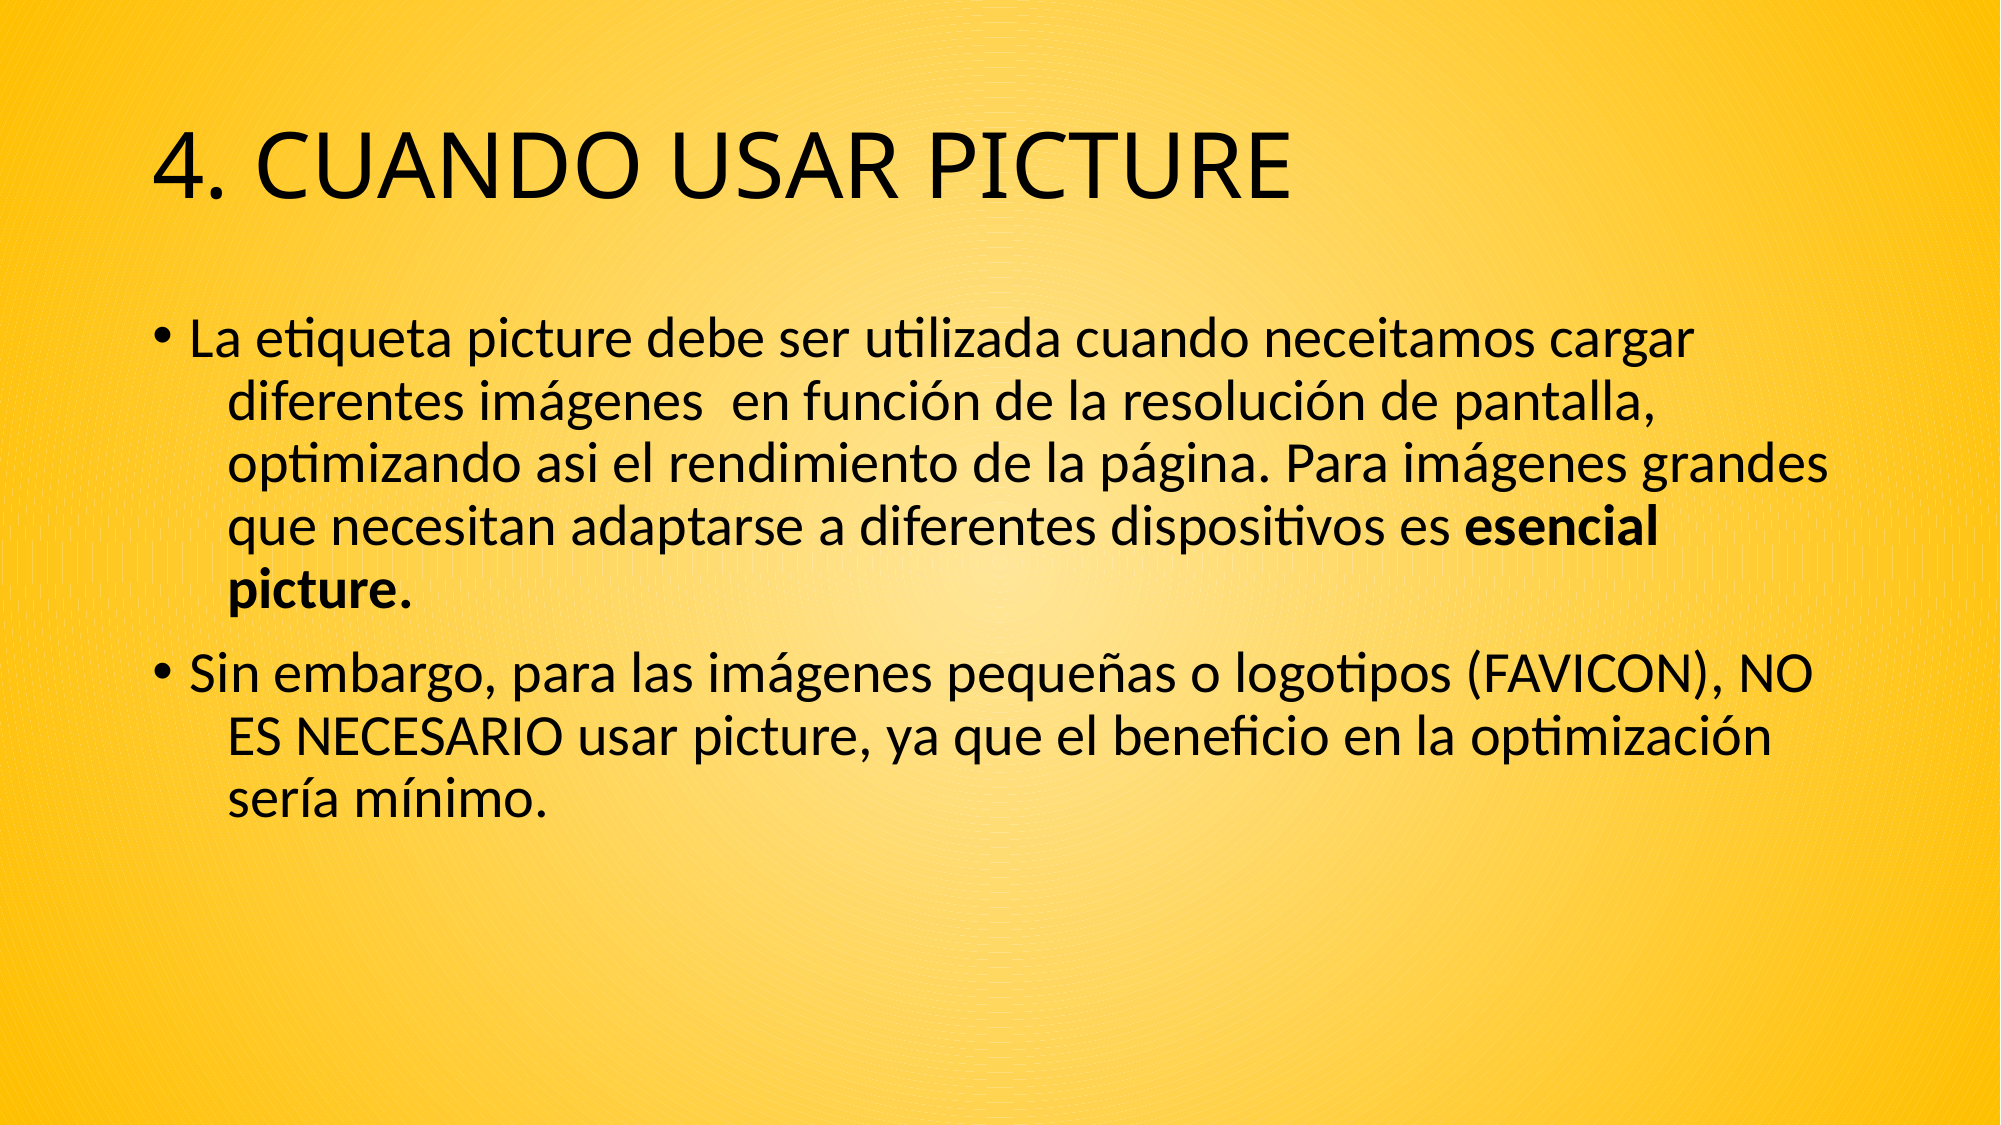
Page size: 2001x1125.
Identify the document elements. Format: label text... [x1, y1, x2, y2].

list La etiqueta picture debe ser utilizada cuando neceitamos cargar diferentes imágenes en función de la resolución de pantalla, optimizando asi el rendimiento de la página. Para imágenes grandes que necesitan adaptarse a diferentes dispositivos es esencial picture. Sin embargo, para las imágenes pequeñas o logotipos (FAVICON), NO ES NECESARIO usar picture, ya que el beneficio en la optimización sería mínimo. [137, 299, 1863, 1014]
title 4. CUANDO USAR PICTURE [137, 59, 1863, 278]
